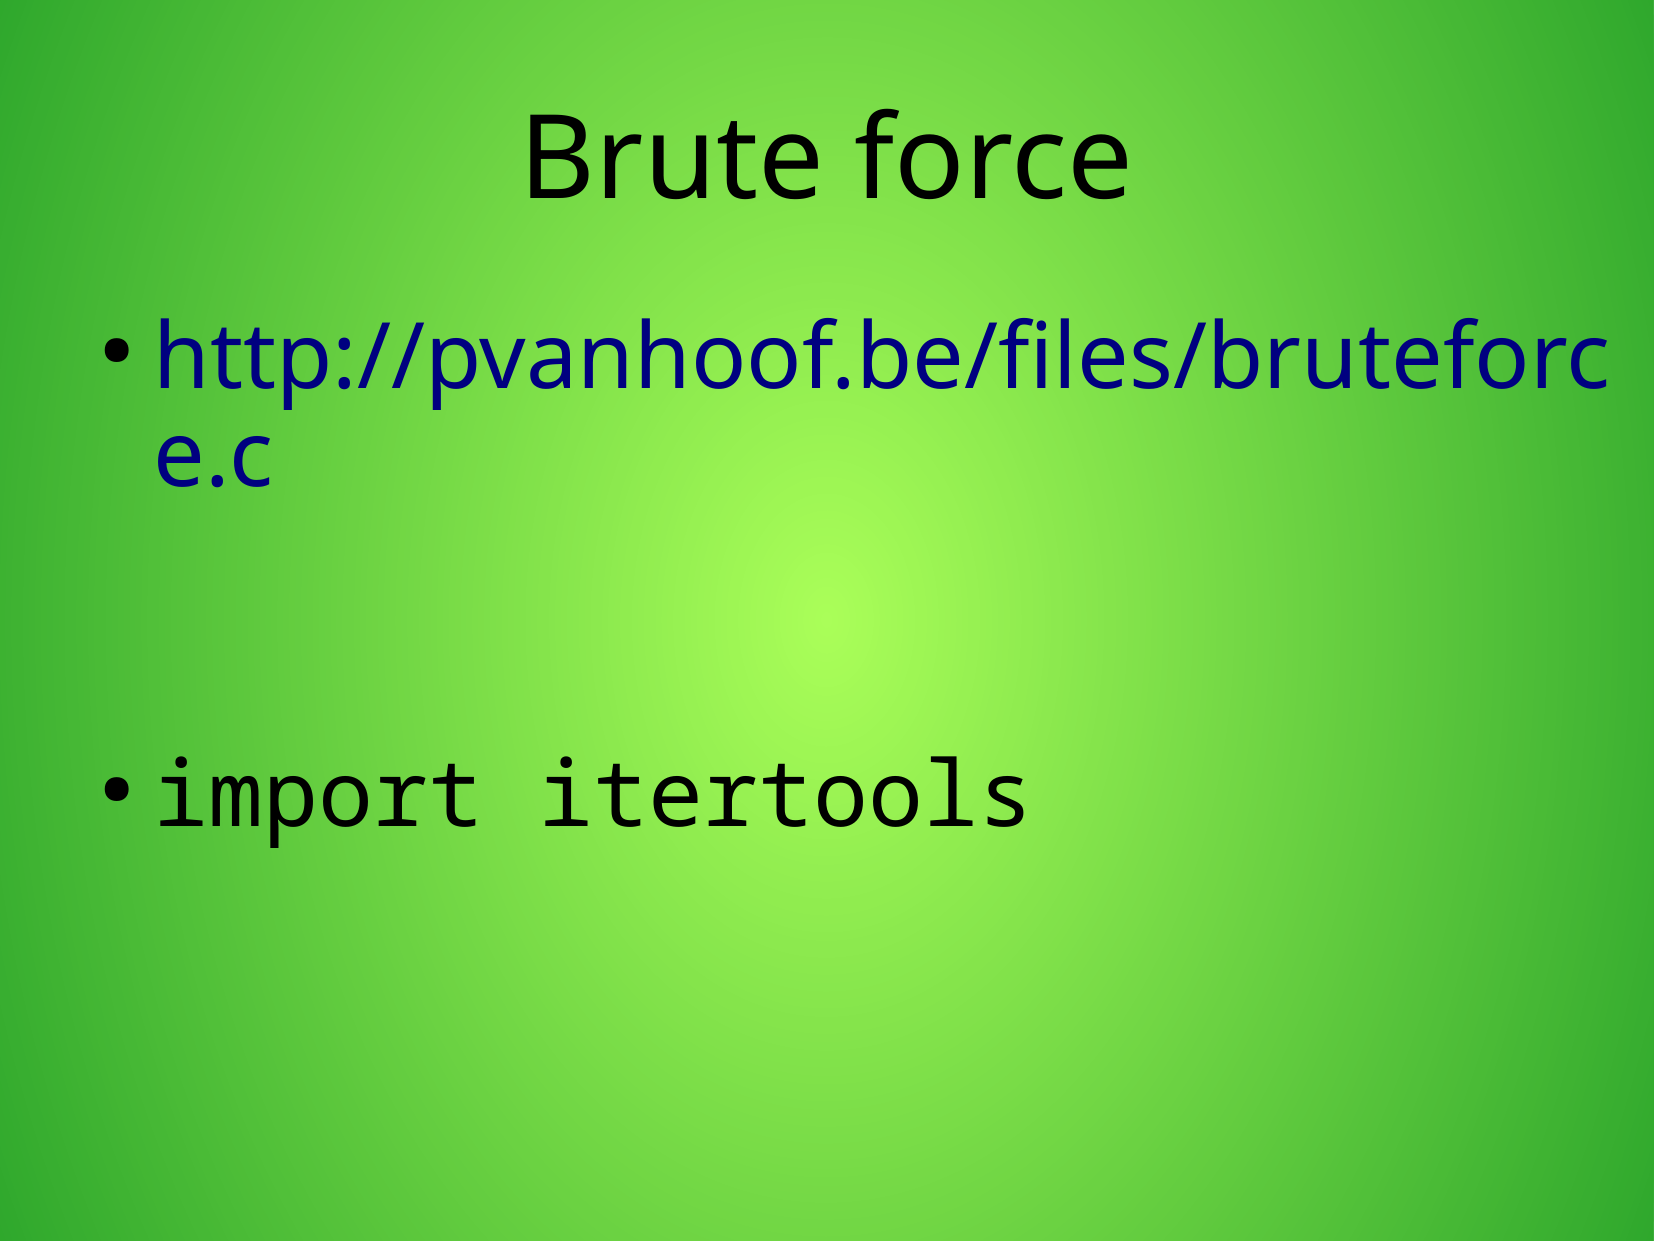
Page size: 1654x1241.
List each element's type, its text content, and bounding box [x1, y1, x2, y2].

title Brute force [82, 49, 1571, 257]
list http://pvanhoof.be/files/bruteforce.c import itertools [82, 290, 1654, 1010]
